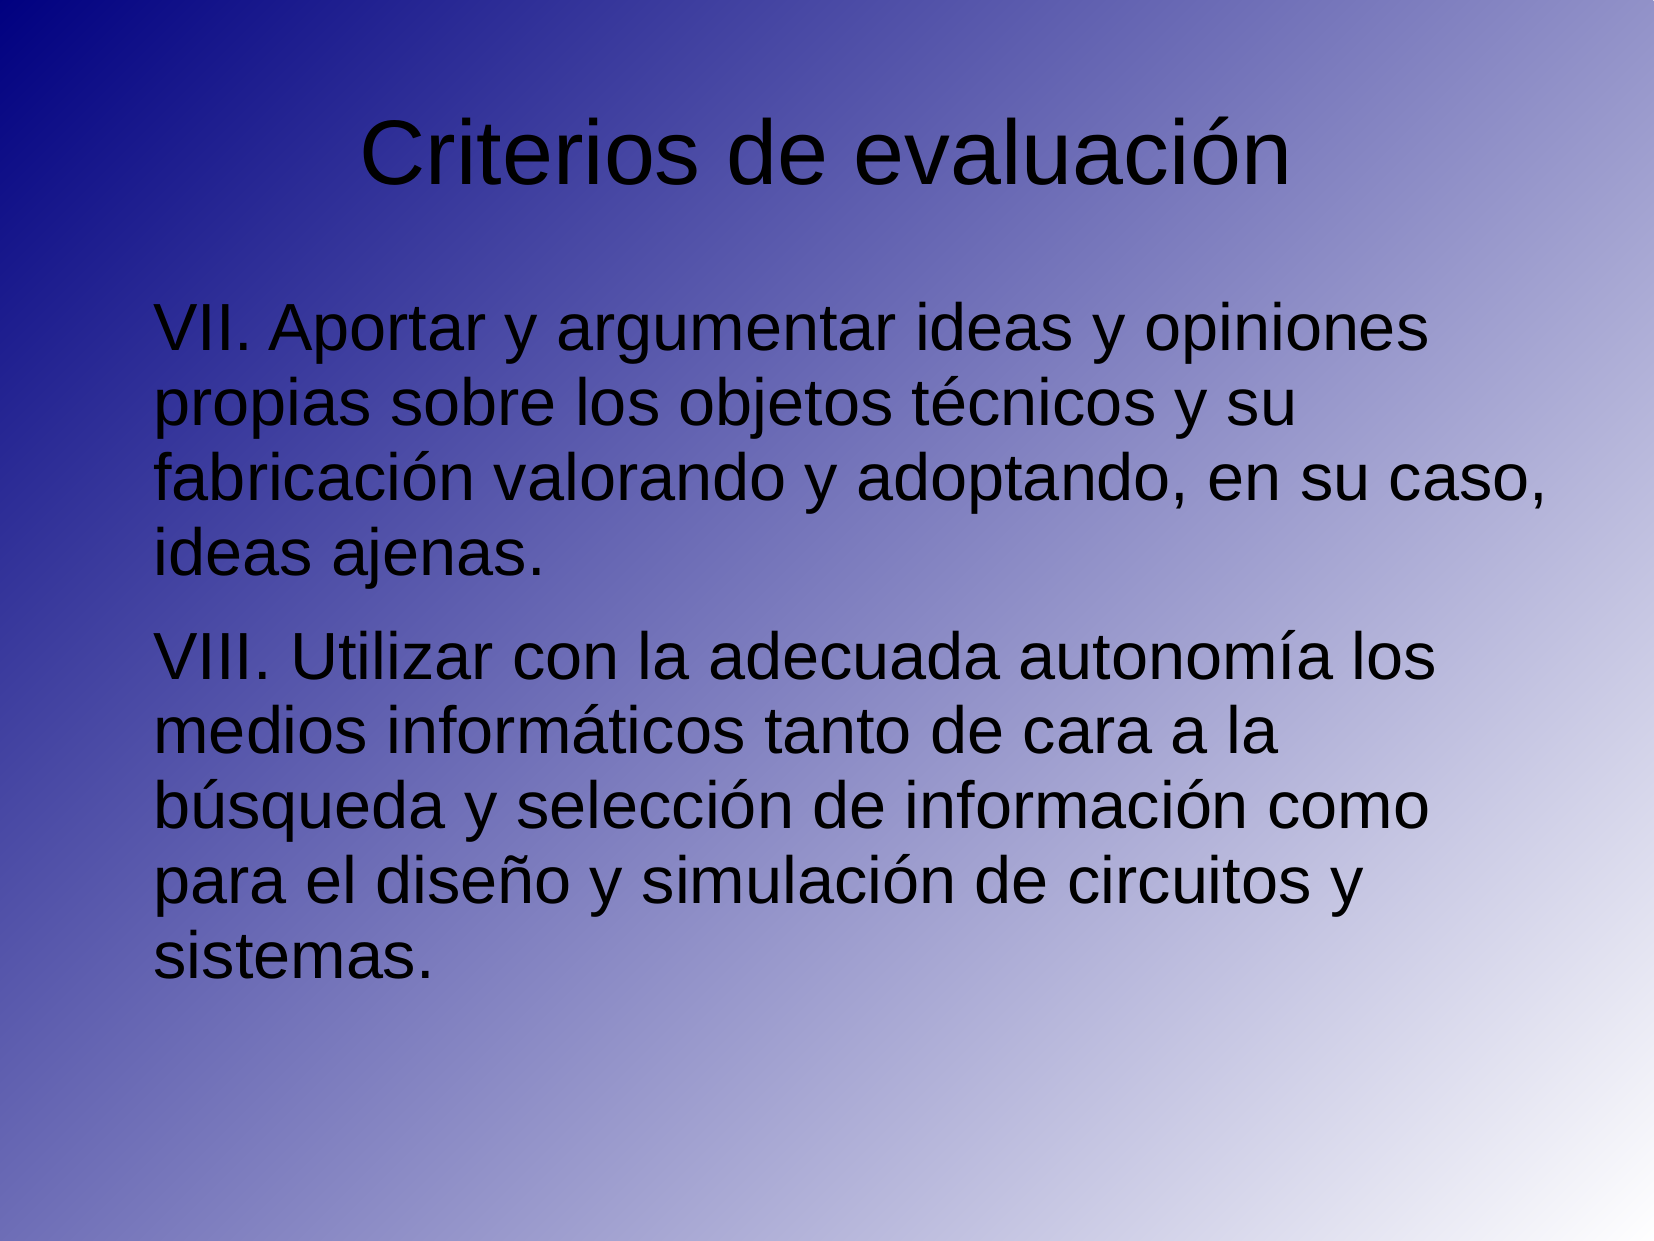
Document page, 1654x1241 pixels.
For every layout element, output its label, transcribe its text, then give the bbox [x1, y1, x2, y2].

list VII. Aportar y argumentar ideas y opiniones propias sobre los objetos técnicos y su fabricación valorando y adoptando, en su caso, ideas ajenas. VIII. Utilizar con la adecuada autonomía los medios informáticos tanto de cara a la búsqueda y selección de información como para el diseño y simulación de circuitos y sistemas. [82, 290, 1571, 1109]
title Criterios de evaluación [82, 56, 1571, 250]
